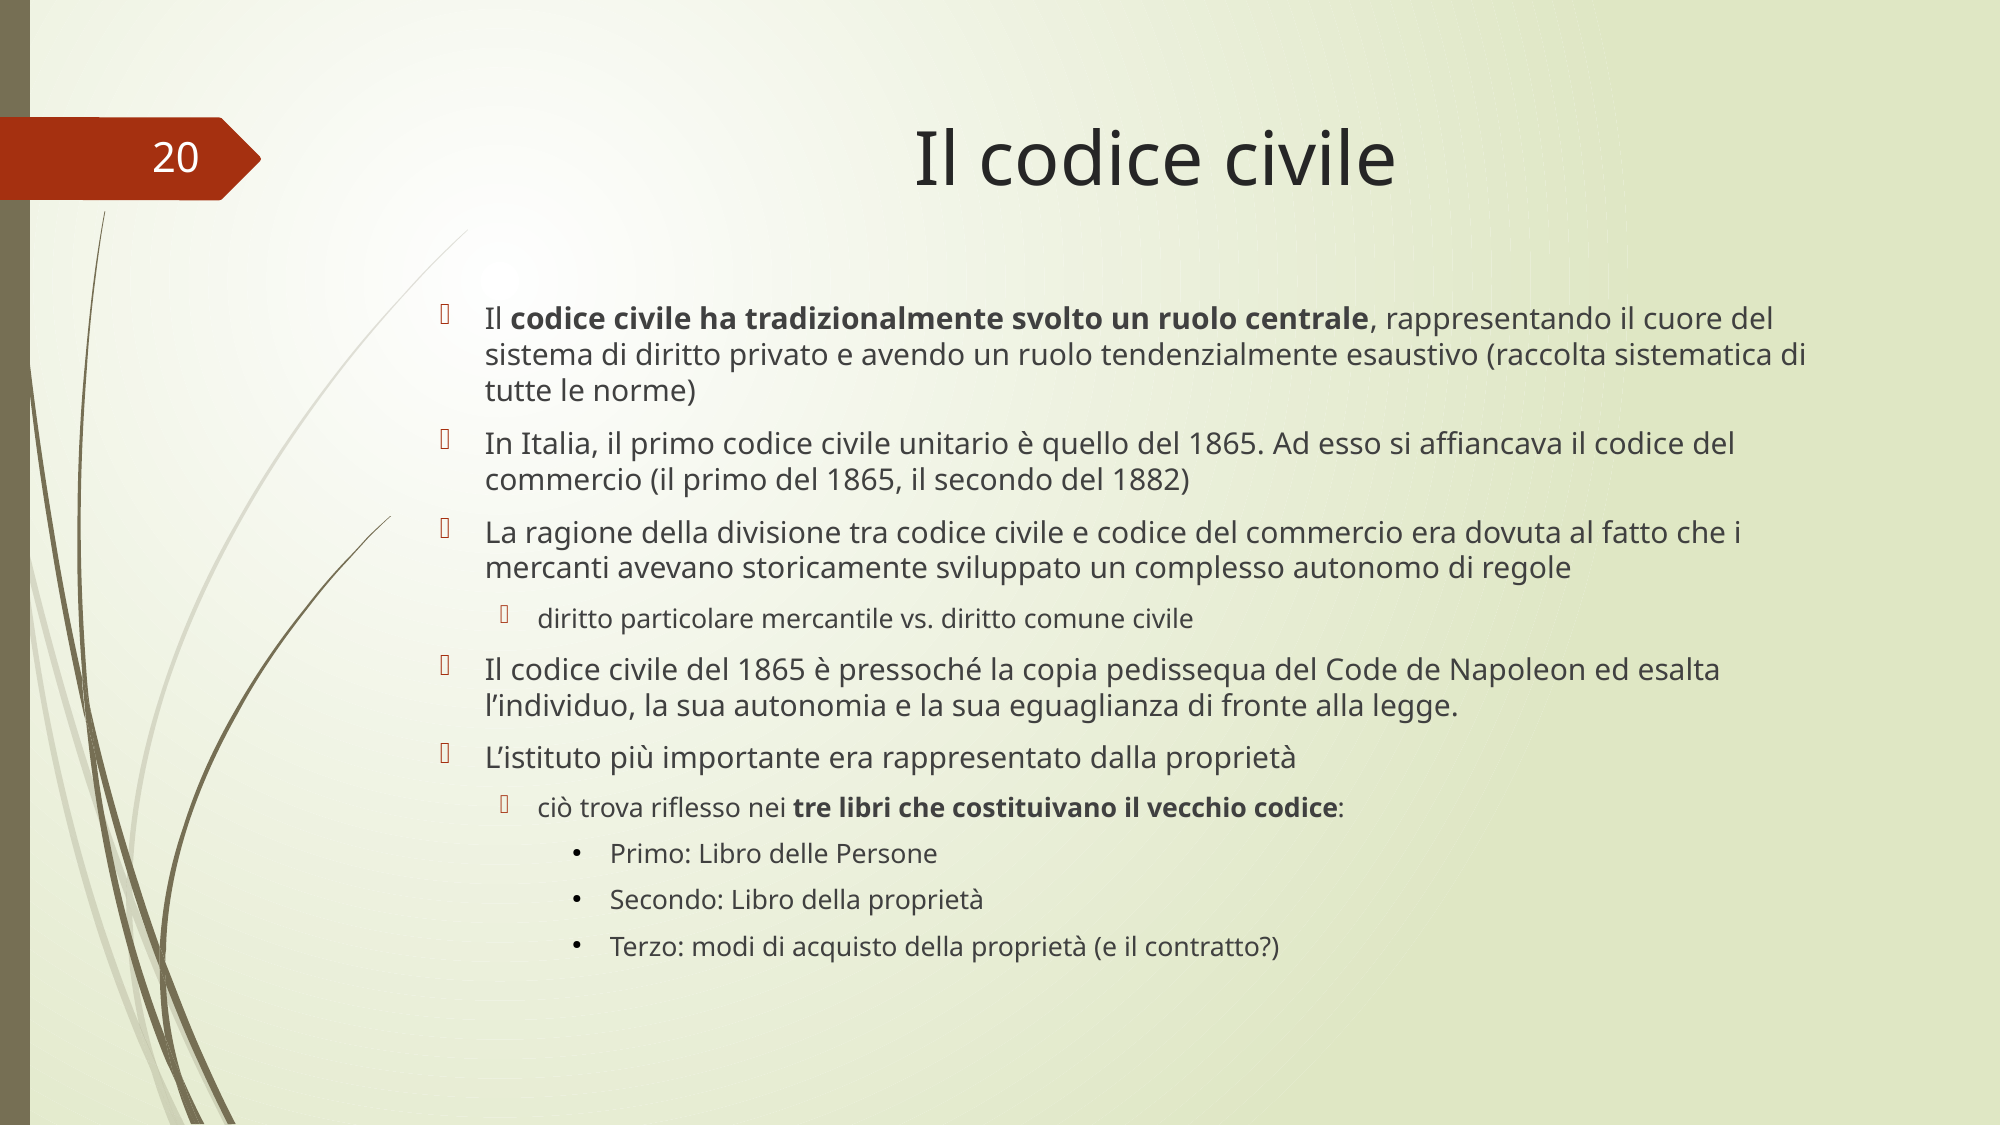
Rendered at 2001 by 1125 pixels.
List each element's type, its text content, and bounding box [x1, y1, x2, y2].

list Il codice civile ha tradizionalmente svolto un ruolo centrale, rappresentando il cuore del sistema di diritto privato e avendo un ruolo tendenzialmente esaustivo (raccolta sistematica di tutte le norme) In Italia, il primo codice civile unitario è quello del 1865. Ad esso si affiancava il codice del commercio (il primo del 1865, il secondo del 1882) La ragione della divisione tra codice civile e codice del commercio era dovuta al fatto che i mercanti avevano storicamente sviluppato un complesso autonomo di regole diritto particolare mercantile vs. diritto comune civile Il codice civile del 1865 è pressoché la copia pedissequa del Code de Napoleon ed esalta l’individuo, la sua autonomia e la sua eguaglianza di fronte alla legge. L’istituto più importante era rappresentato dalla proprietà ciò trova riflesso nei tre libri che costituivano il vecchio codice: Primo: Libro delle Persone Secondo: Libro della proprietà Terzo: modi di acquisto della proprietà (e il contratto?) [424, 292, 1888, 970]
title Il codice civile [425, 102, 1888, 292]
slide_number <numero> [87, 129, 216, 190]
